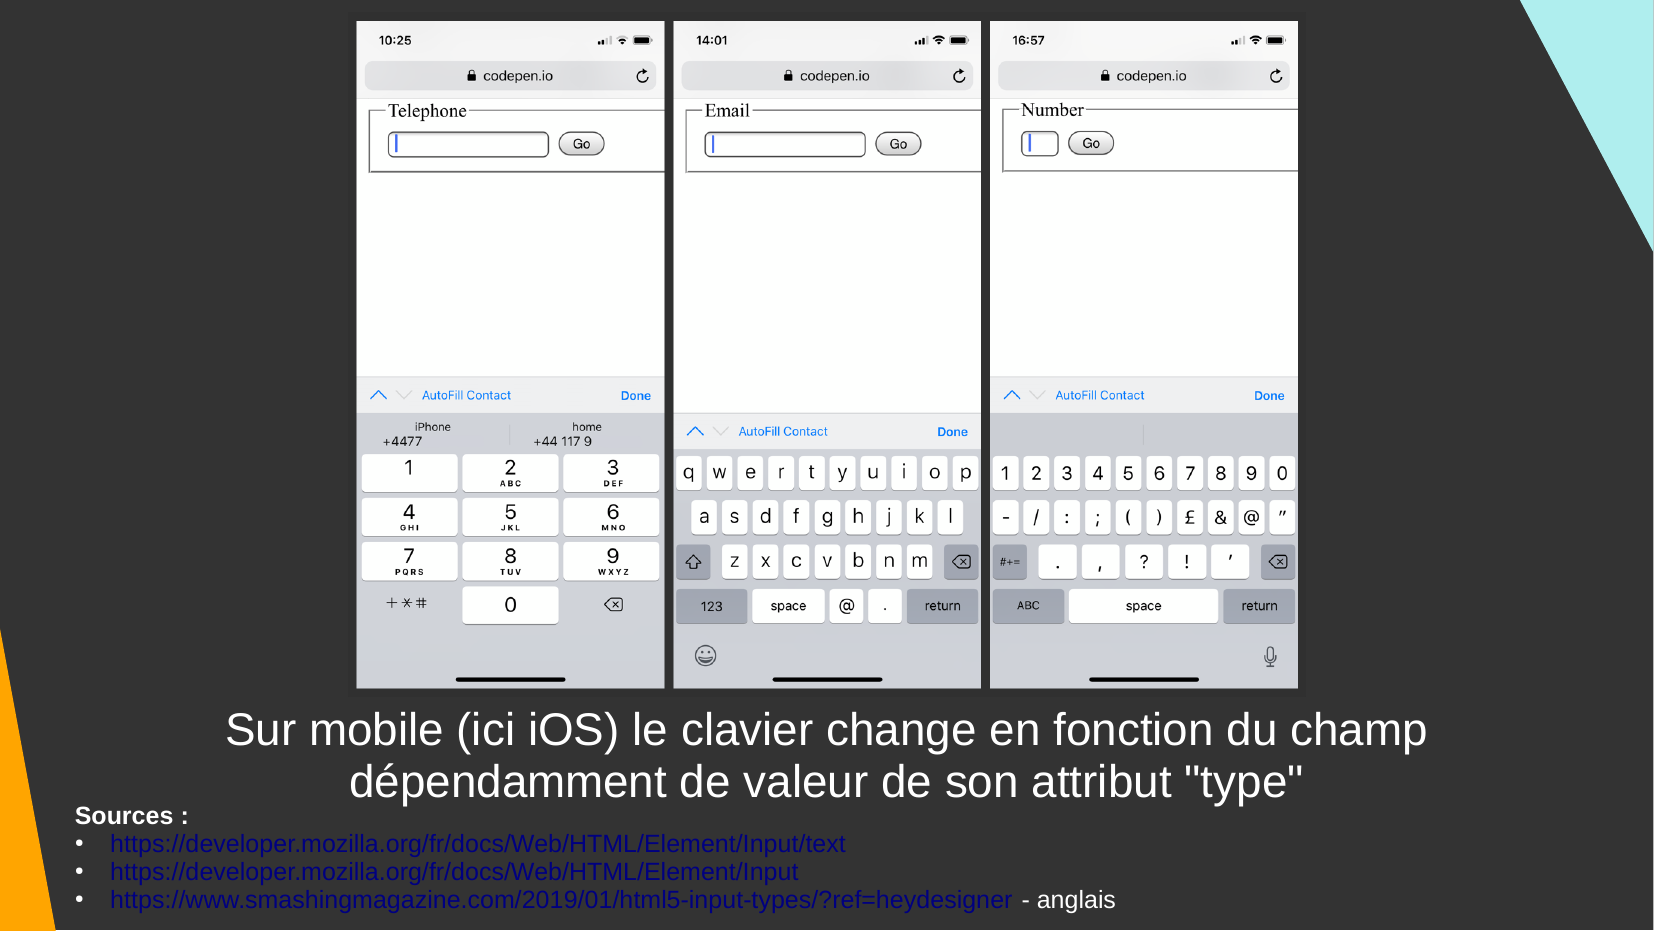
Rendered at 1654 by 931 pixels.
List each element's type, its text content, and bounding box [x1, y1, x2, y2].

title Sur mobile (ici iOS) le clavier change en fonction du champ dépendamment de valeur de son attribut "type" [126, 704, 1527, 807]
picture [348, 12, 1306, 697]
text_box [1519, 0, 1654, 254]
text_box [0, 628, 56, 931]
text_box Sources : https://developer.mozilla.org/fr/docs/Web/HTML/Element/Input/text https://developer.mozilla.org/fr/docs/Web/HTML/Element/Input https://www.smashingmagazine.com/2019/01/html5-input-types/?ref=heydesigner - anglais [60, 794, 1546, 931]
